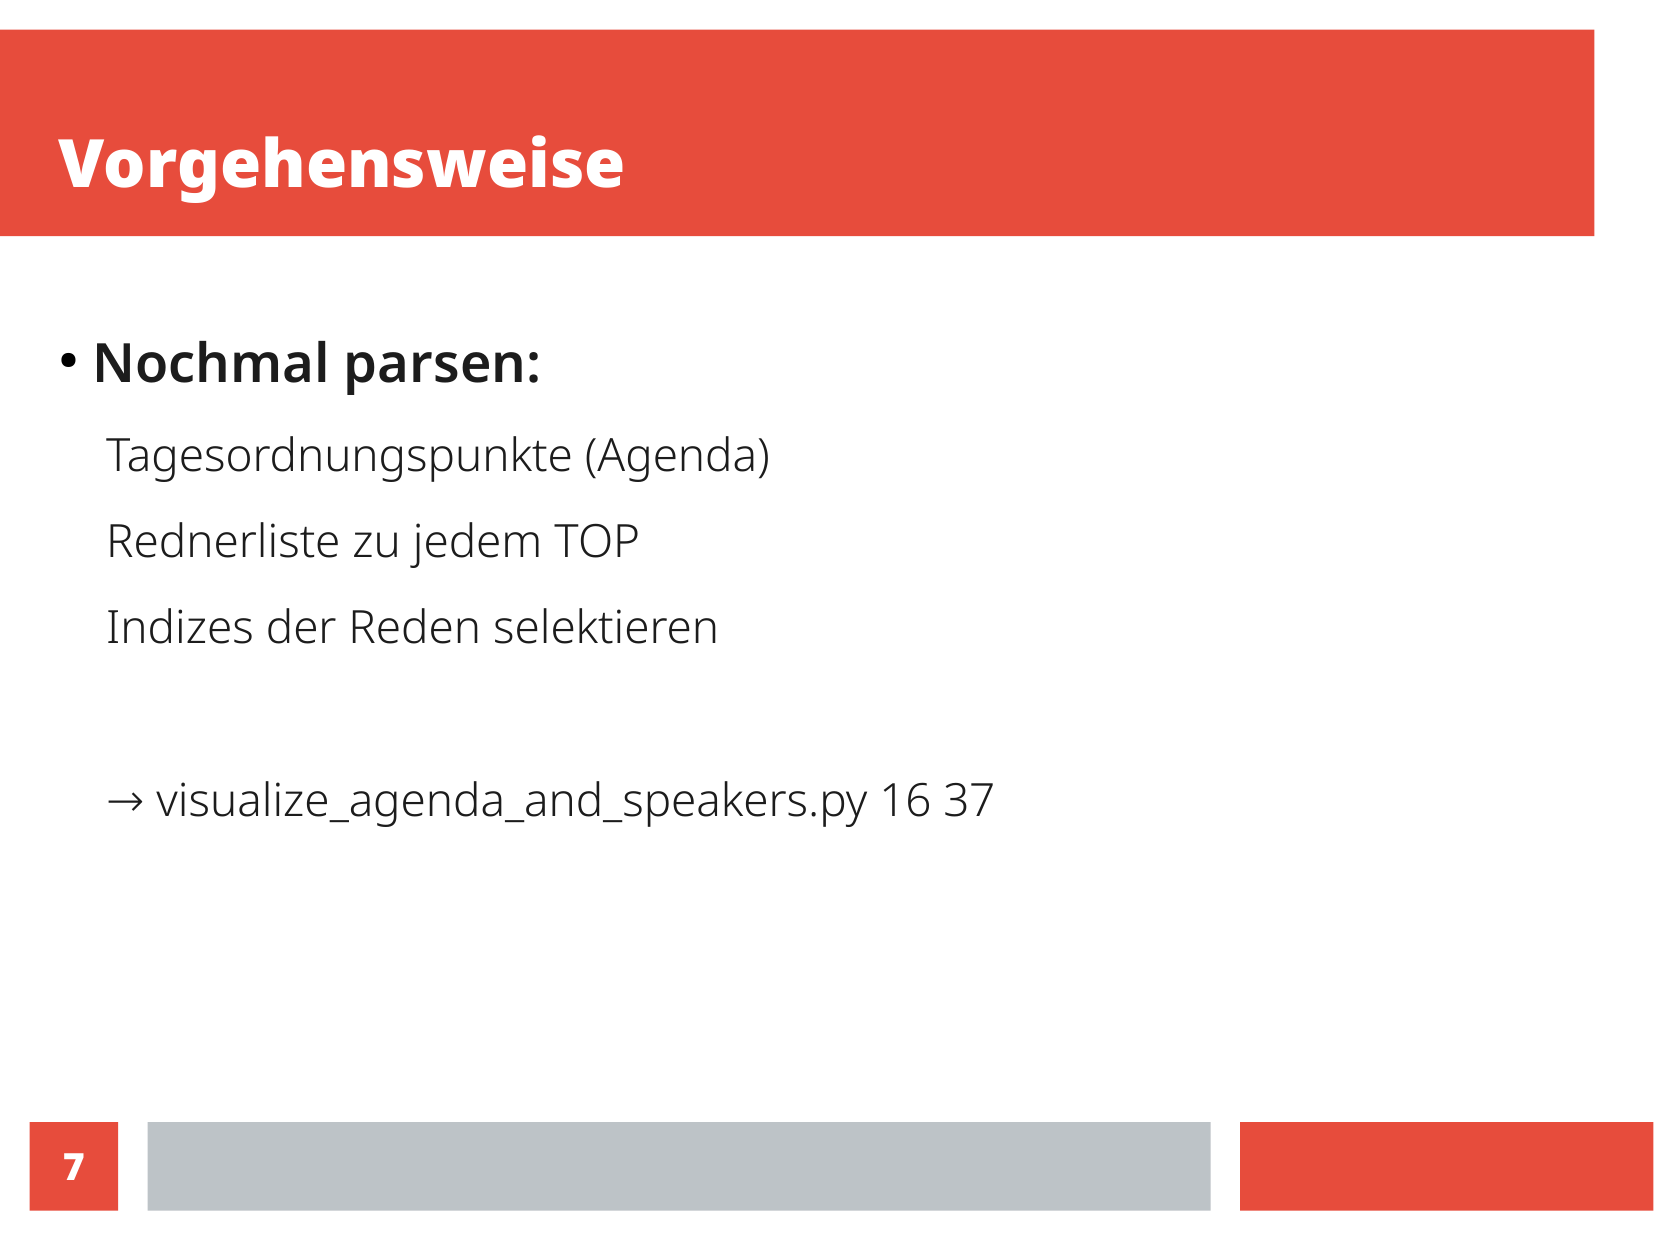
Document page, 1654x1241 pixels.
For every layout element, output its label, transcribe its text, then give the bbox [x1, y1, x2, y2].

list Nochmal parsen: Tagesordnungspunkte (Agenda) Rednerliste zu jedem TOP Indizes der Reden selektieren → visualize_agenda_and_speakers.py 16 37 [59, 324, 1565, 1093]
title Vorgehensweise [59, 59, 1595, 207]
